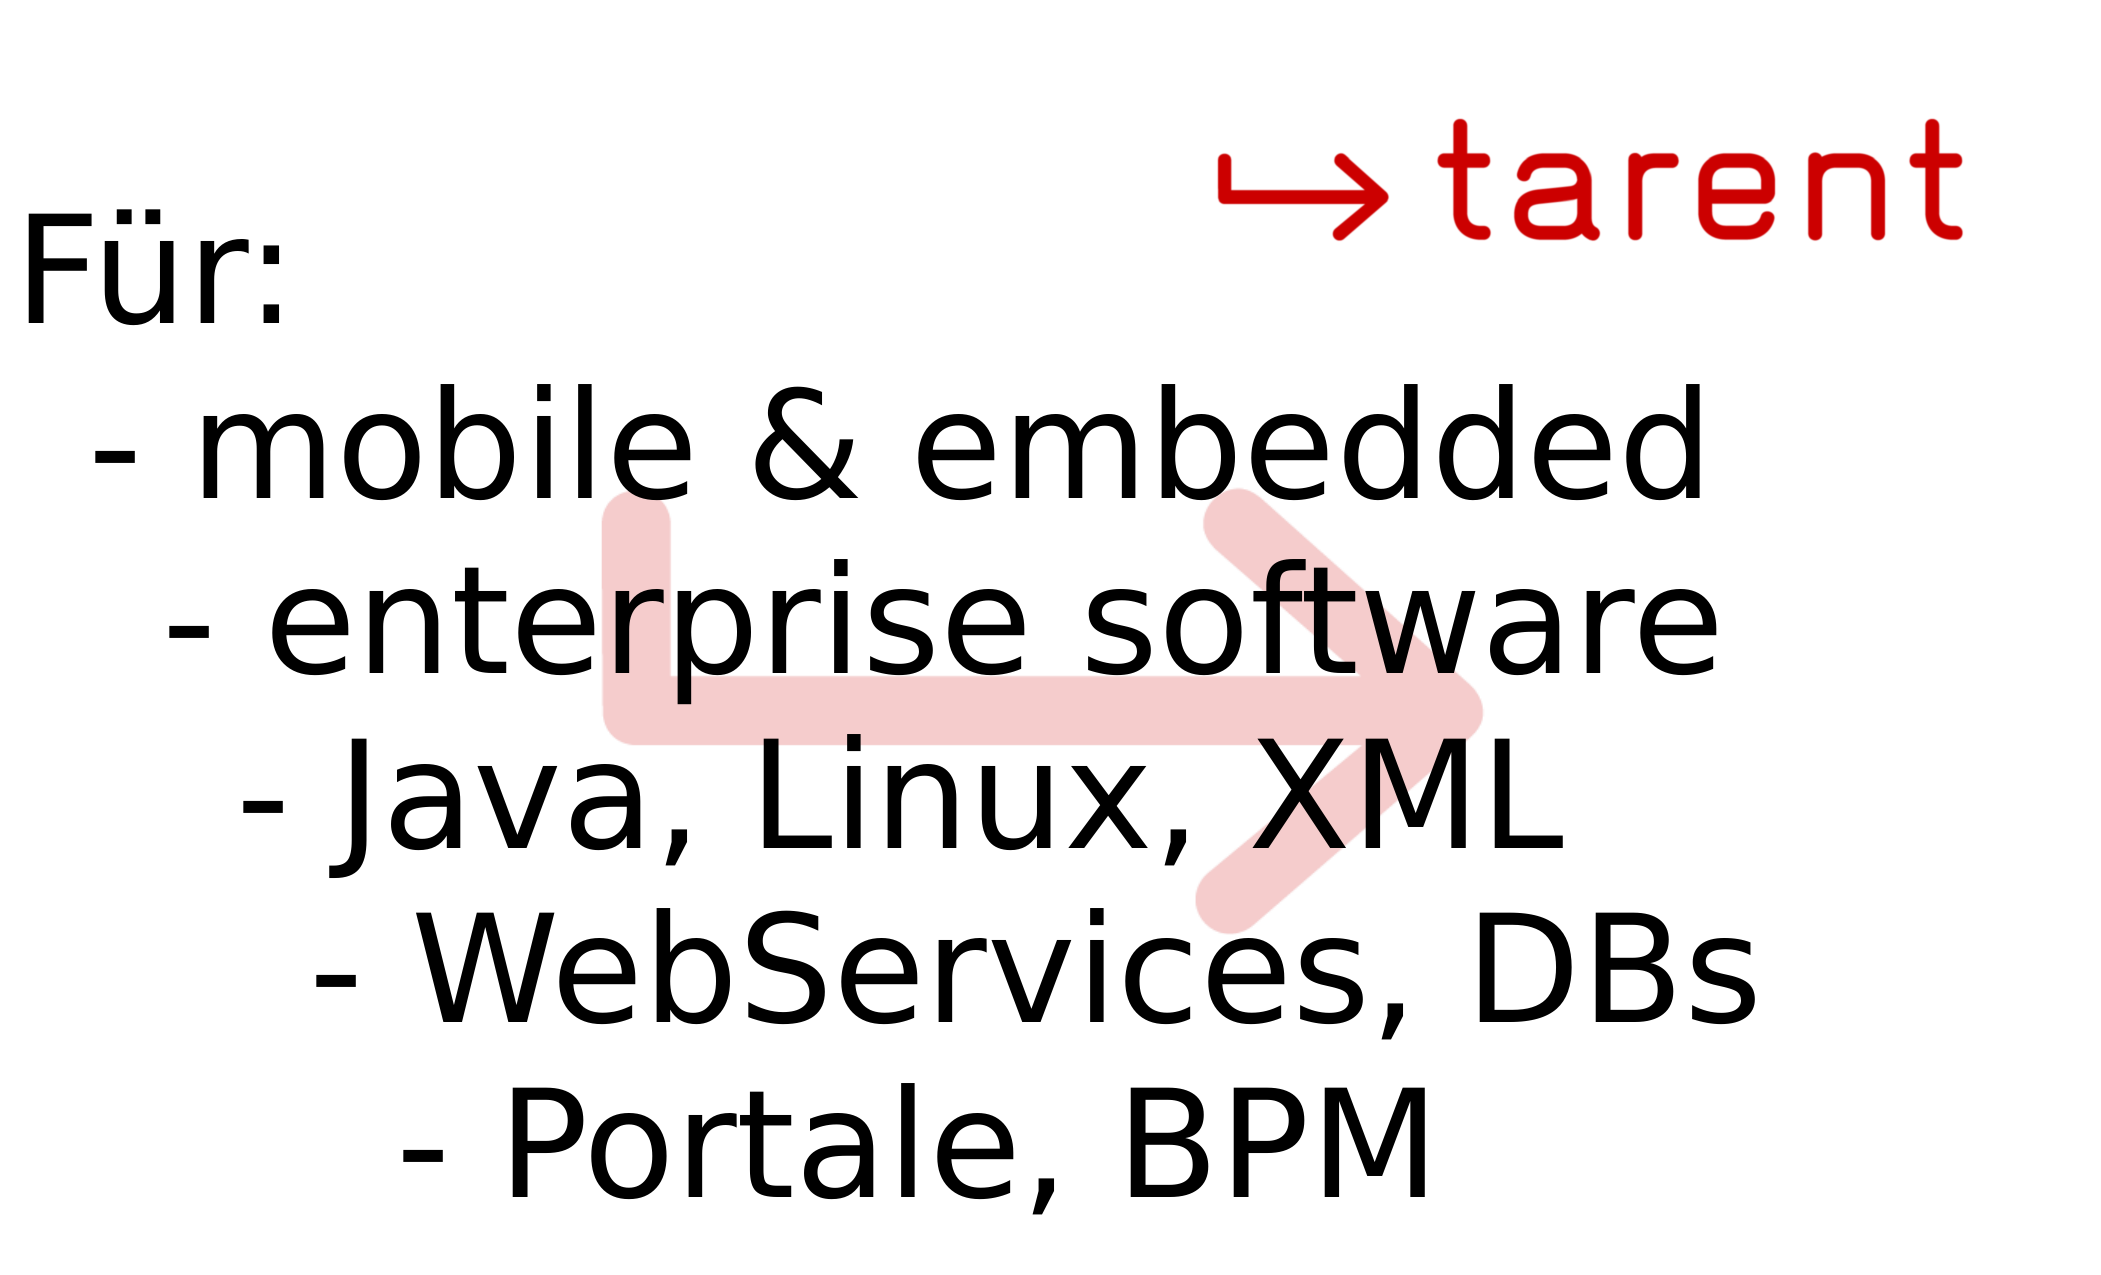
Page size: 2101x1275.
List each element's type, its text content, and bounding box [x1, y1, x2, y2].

text_box Für: - mobile & embedded - enterprise software - Java, Linux, XML - WebServices, DBs - Portale, BPM [0, 177, 2101, 1241]
picture [1216, 117, 1964, 177]
